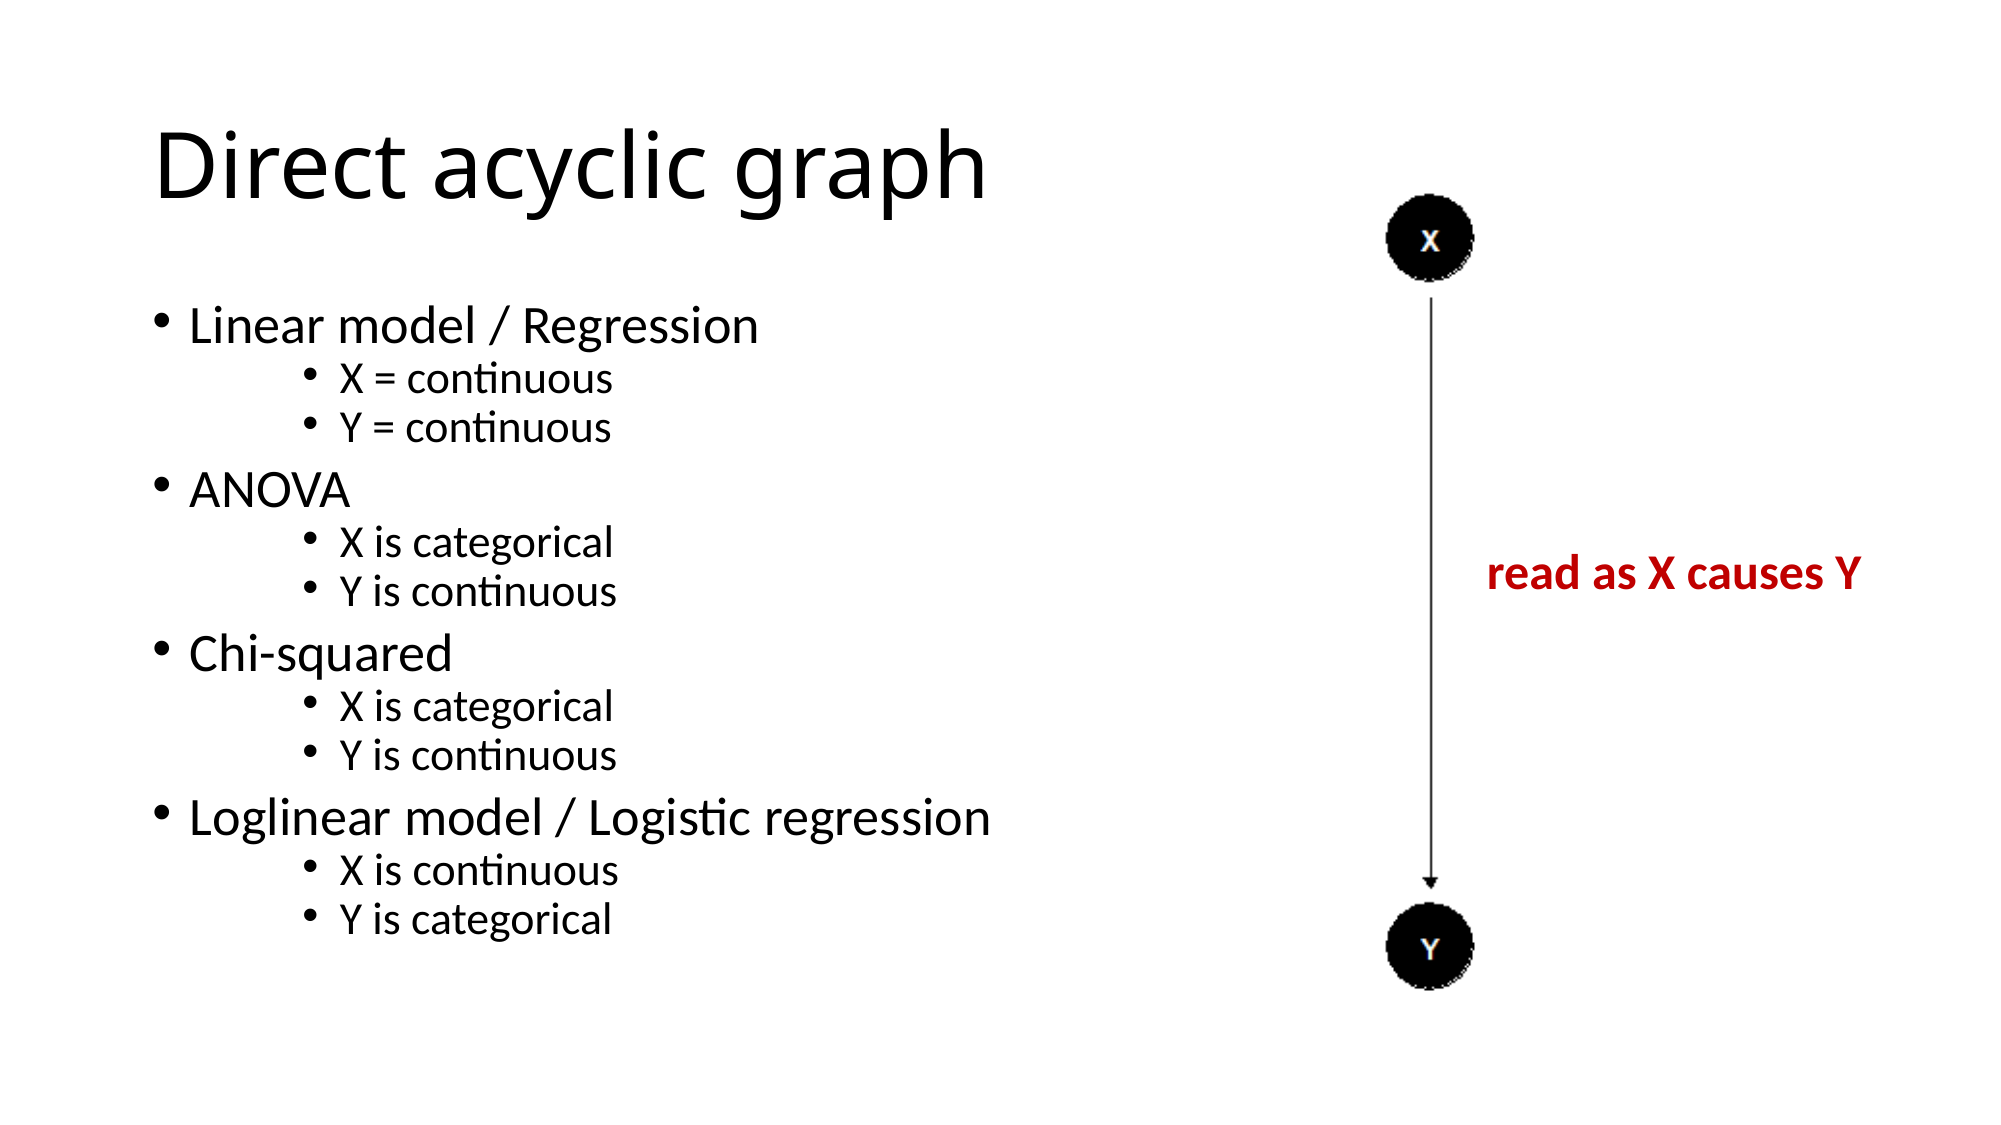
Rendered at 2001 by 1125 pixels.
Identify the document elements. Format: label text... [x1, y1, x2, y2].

text_box read as X causes Y [1471, 531, 1906, 608]
list Linear model / Regression X = continuous Y = continuous ANOVA X is categorical Y is continuous Chi-squared X is categorical Y is continuous Loglinear model / Logistic regression X is continuous Y is categorical [137, 299, 1259, 1014]
picture [1315, 177, 1552, 1014]
title Direct acyclic graph [137, 59, 1863, 278]
